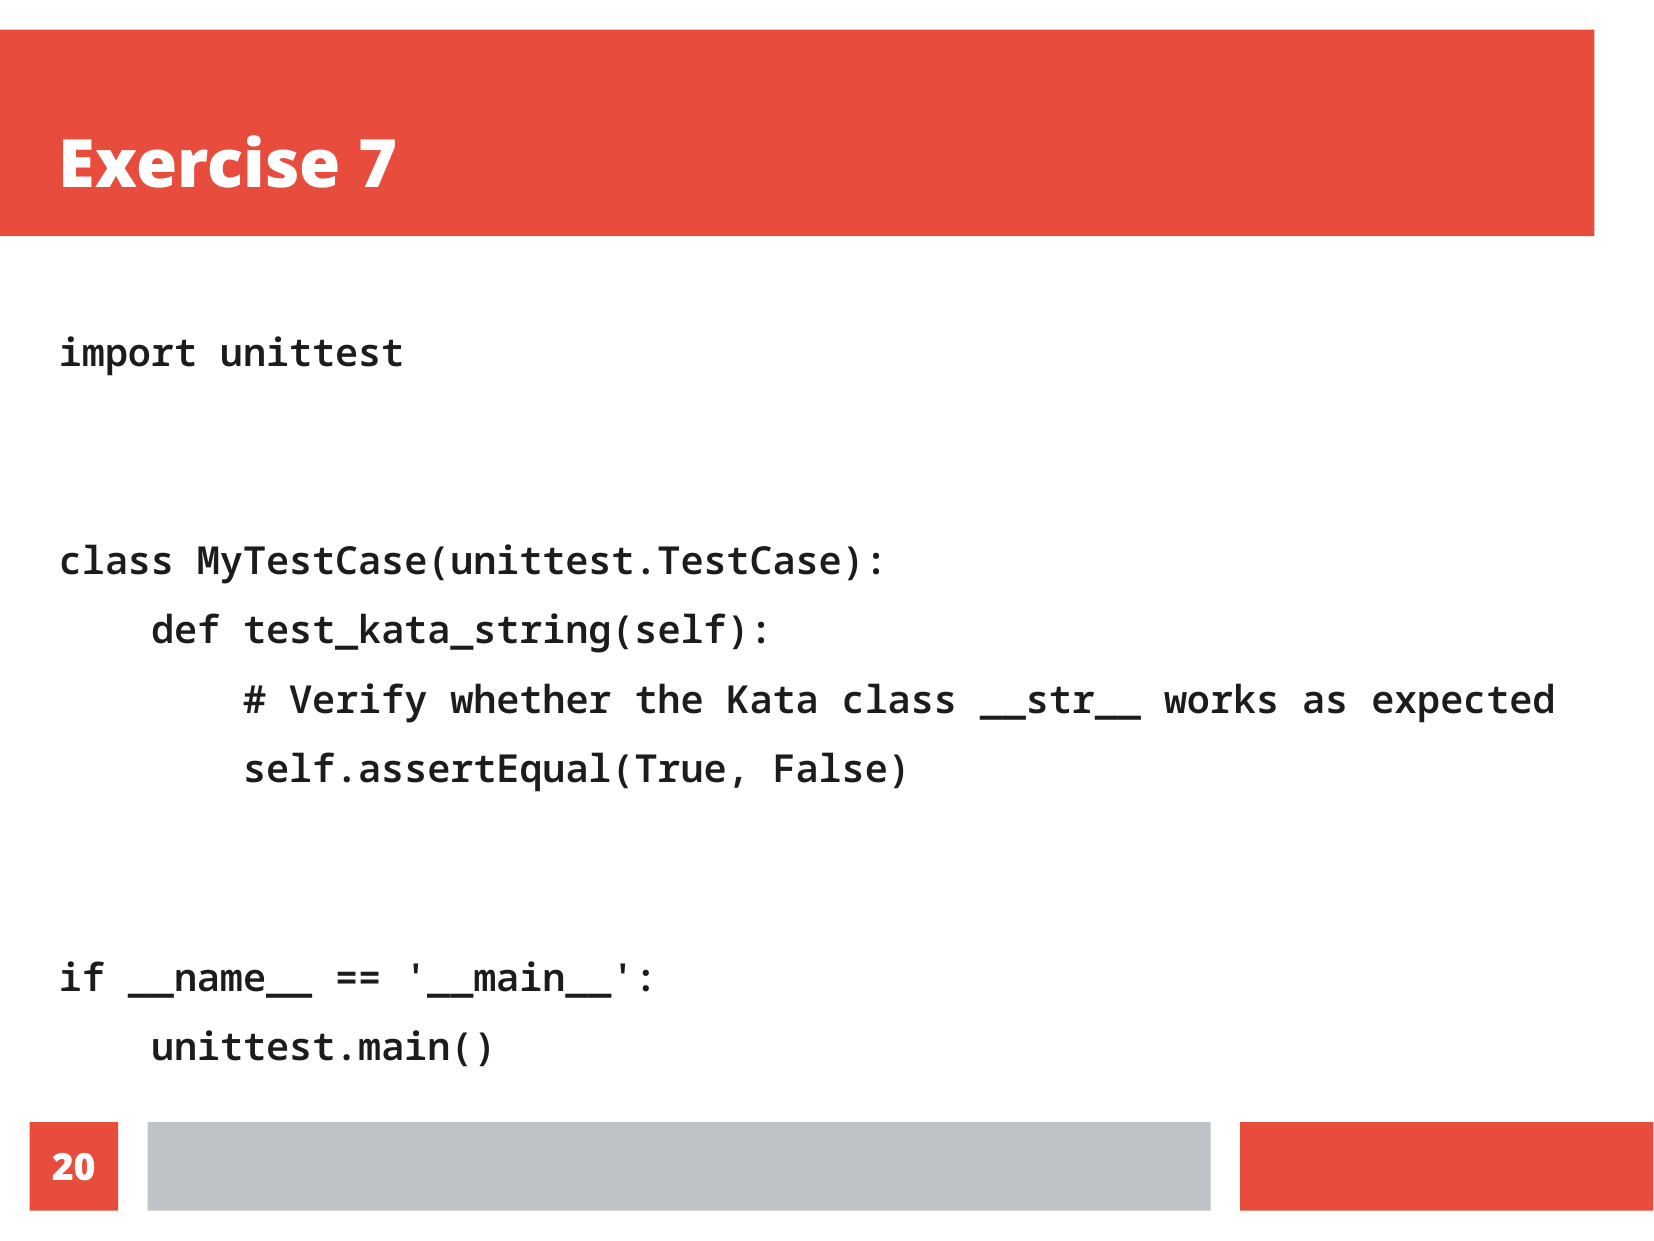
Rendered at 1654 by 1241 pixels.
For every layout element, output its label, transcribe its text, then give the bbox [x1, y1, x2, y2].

list import unittest class MyTestCase(unittest.TestCase): def test_kata_string(self): # Verify whether the Kata class __str__ works as expected self.assertEqual(True, False) if __name__ == '__main__': unittest.main() [59, 324, 1565, 1093]
title Exercise 7 [59, 59, 1595, 207]
